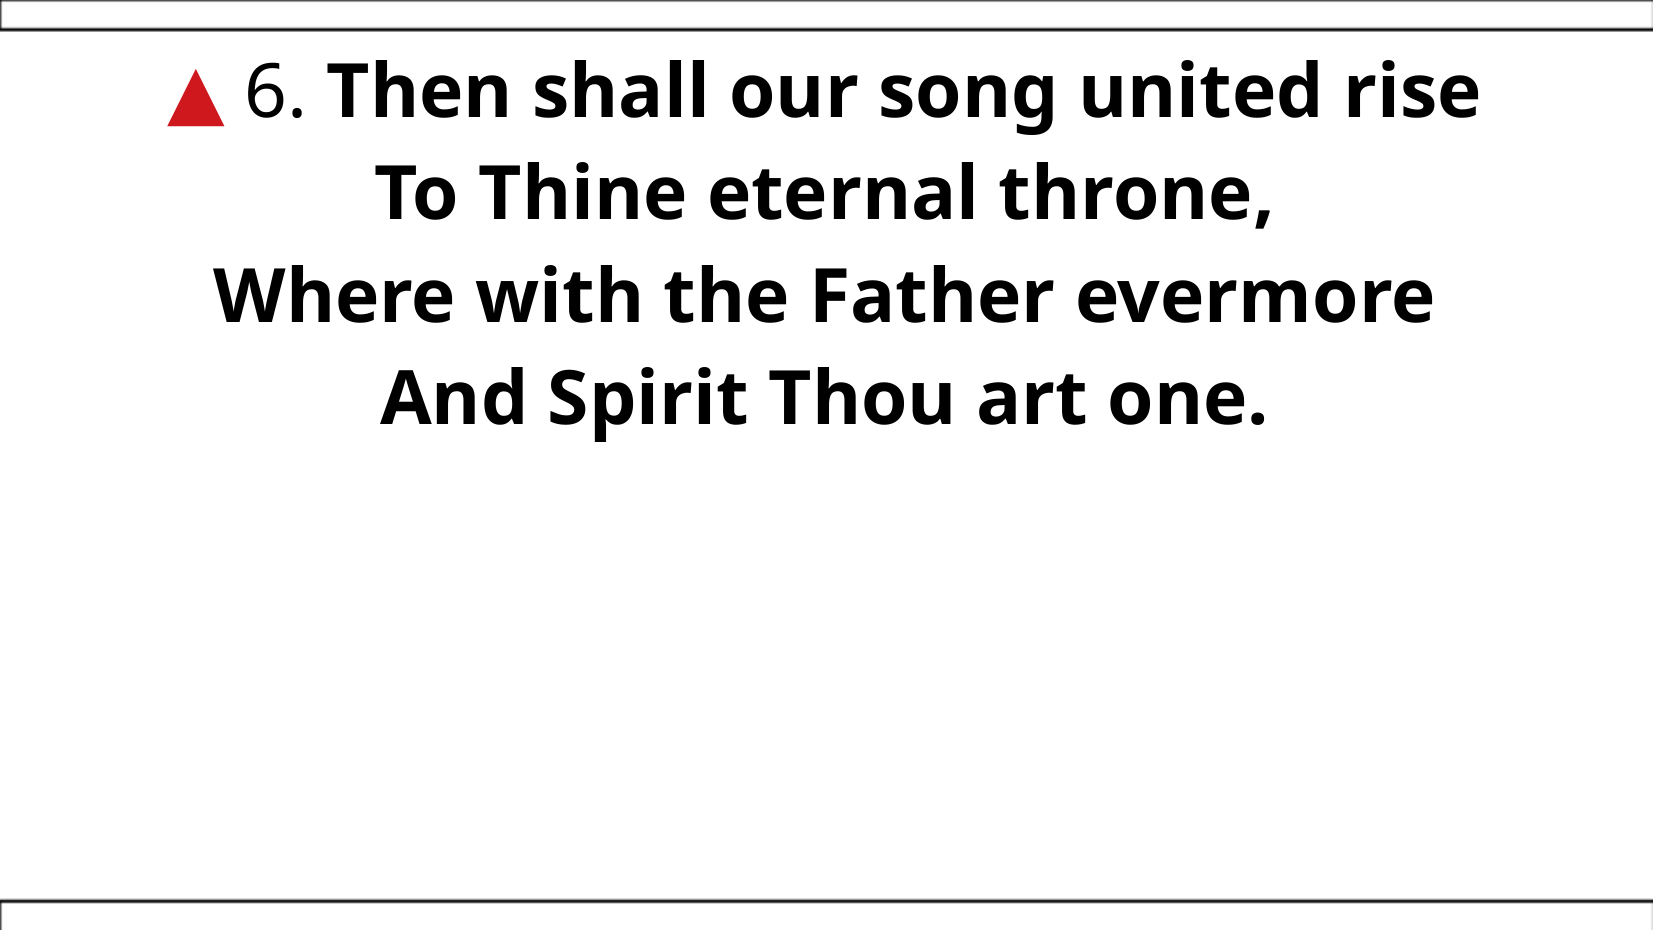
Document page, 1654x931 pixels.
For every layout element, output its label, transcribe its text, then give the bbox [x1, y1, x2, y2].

picture [0, 0, 1653, 930]
text_box ▲ 6. Then shall our song united rise To Thine eternal throne, Where with the Father evermore And Spirit Thou art one. [75, 30, 1576, 445]
